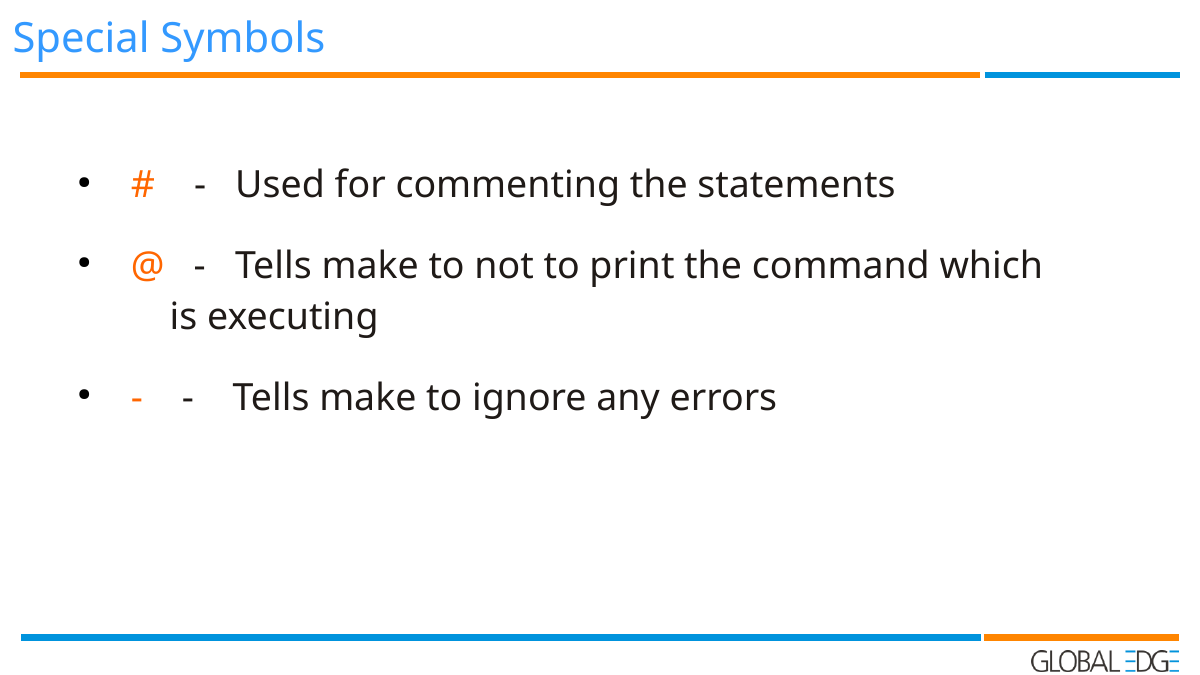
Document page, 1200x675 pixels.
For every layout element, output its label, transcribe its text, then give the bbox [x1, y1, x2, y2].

picture [1031, 650, 1179, 672]
list # - Used for commenting the statements @ - Tells make to not to print the command which is executing - - Tells make to ignore any errors [60, 157, 1140, 550]
title Special Symbols [12, 9, 1088, 63]
